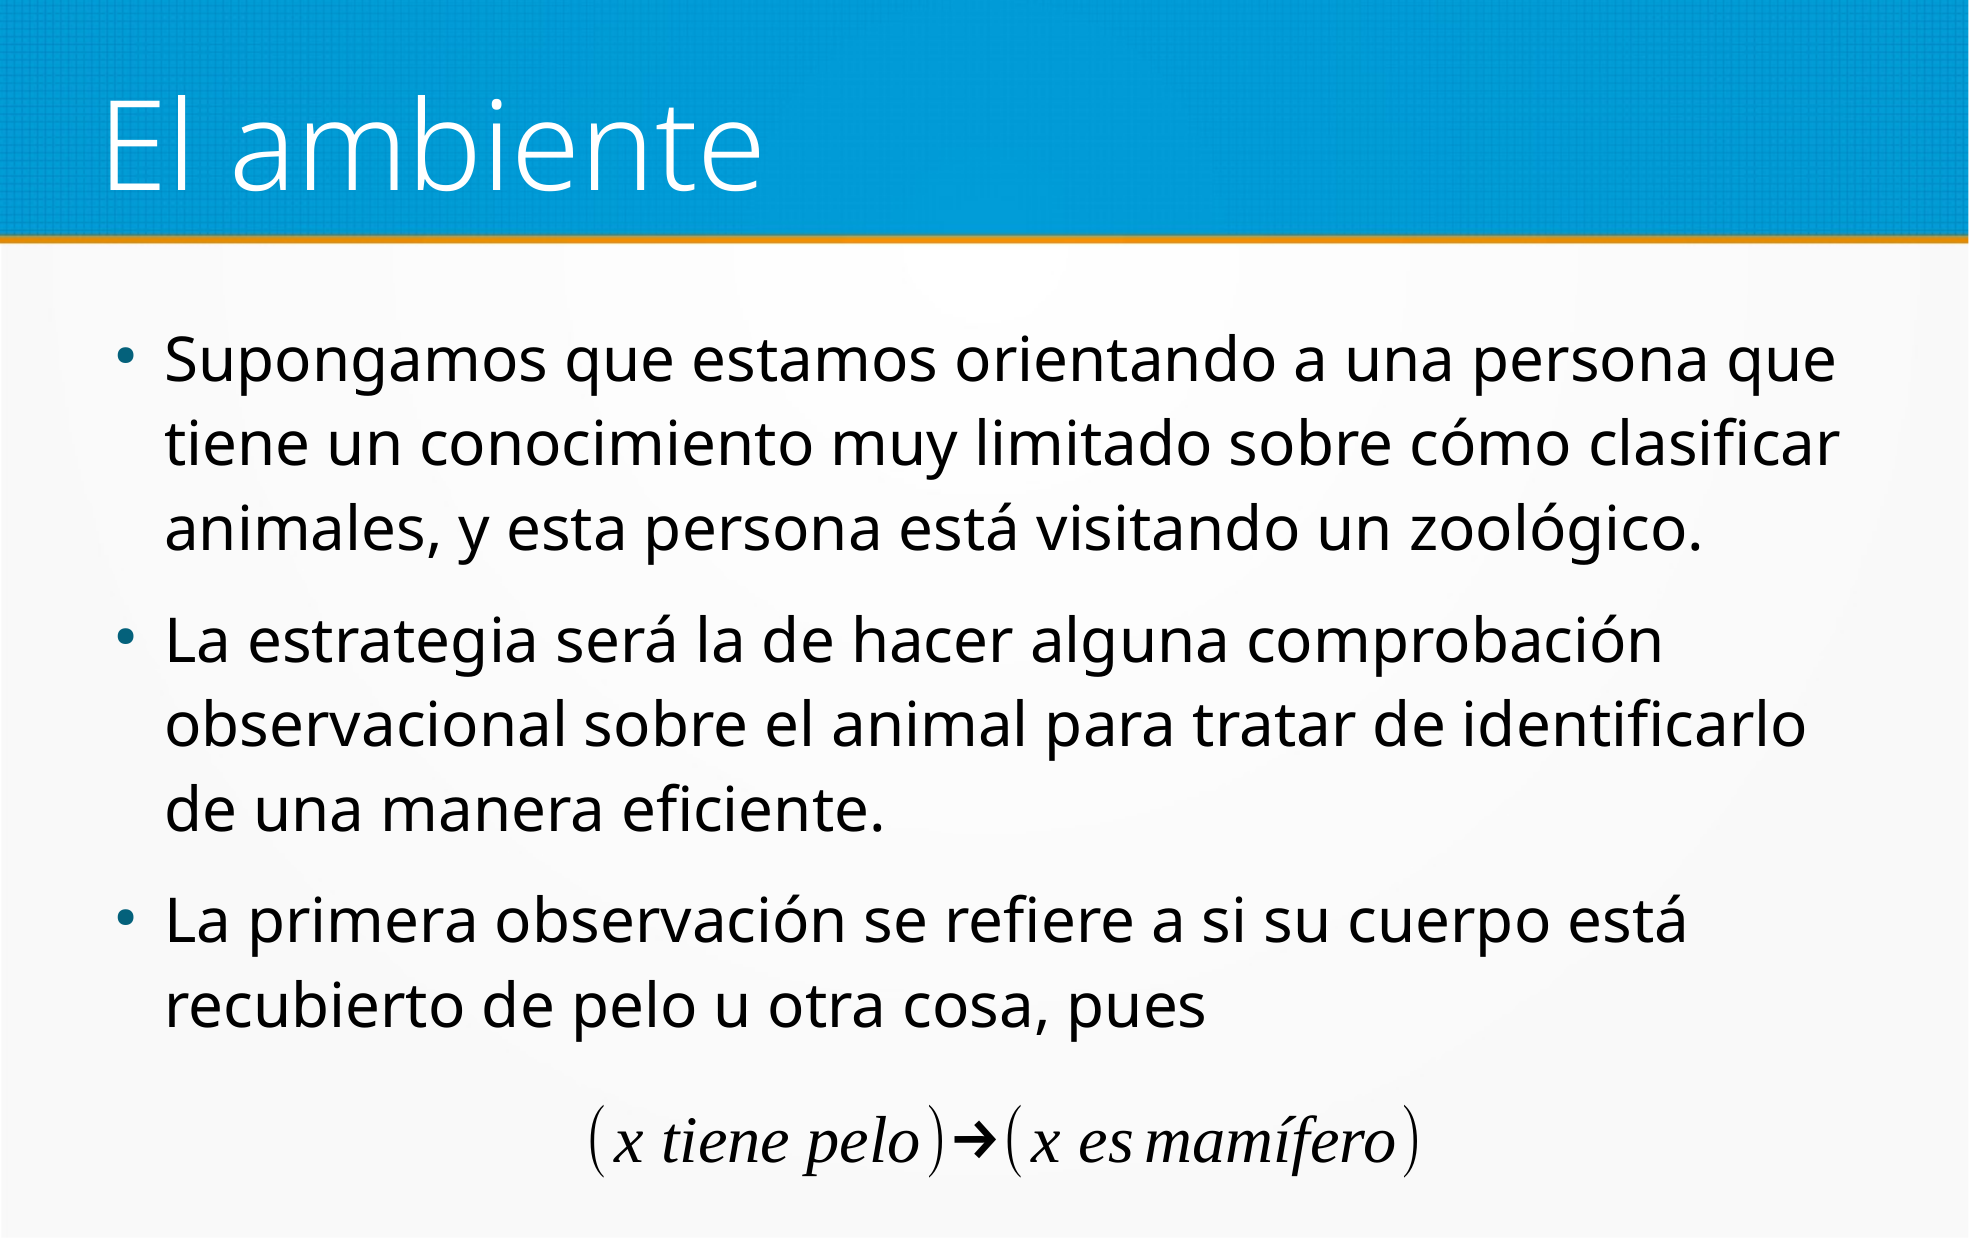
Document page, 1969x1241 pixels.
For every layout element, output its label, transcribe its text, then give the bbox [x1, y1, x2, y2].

list Supongamos que estamos orientando a una persona que tiene un conocimiento muy limitado sobre cómo clasificar animales, y esta persona está visitando un zoológico. La estrategia será la de hacer alguna comprobación observacional sobre el animal para tratar de identificarlo de una manera eficiente. La primera observación se refiere a si su cuerpo está recubierto de pelo u otra cosa, pues [98, 315, 1861, 1081]
title El ambiente [98, 19, 1870, 227]
chart [578, 1101, 1430, 1182]
picture [0, 233, 1969, 1241]
